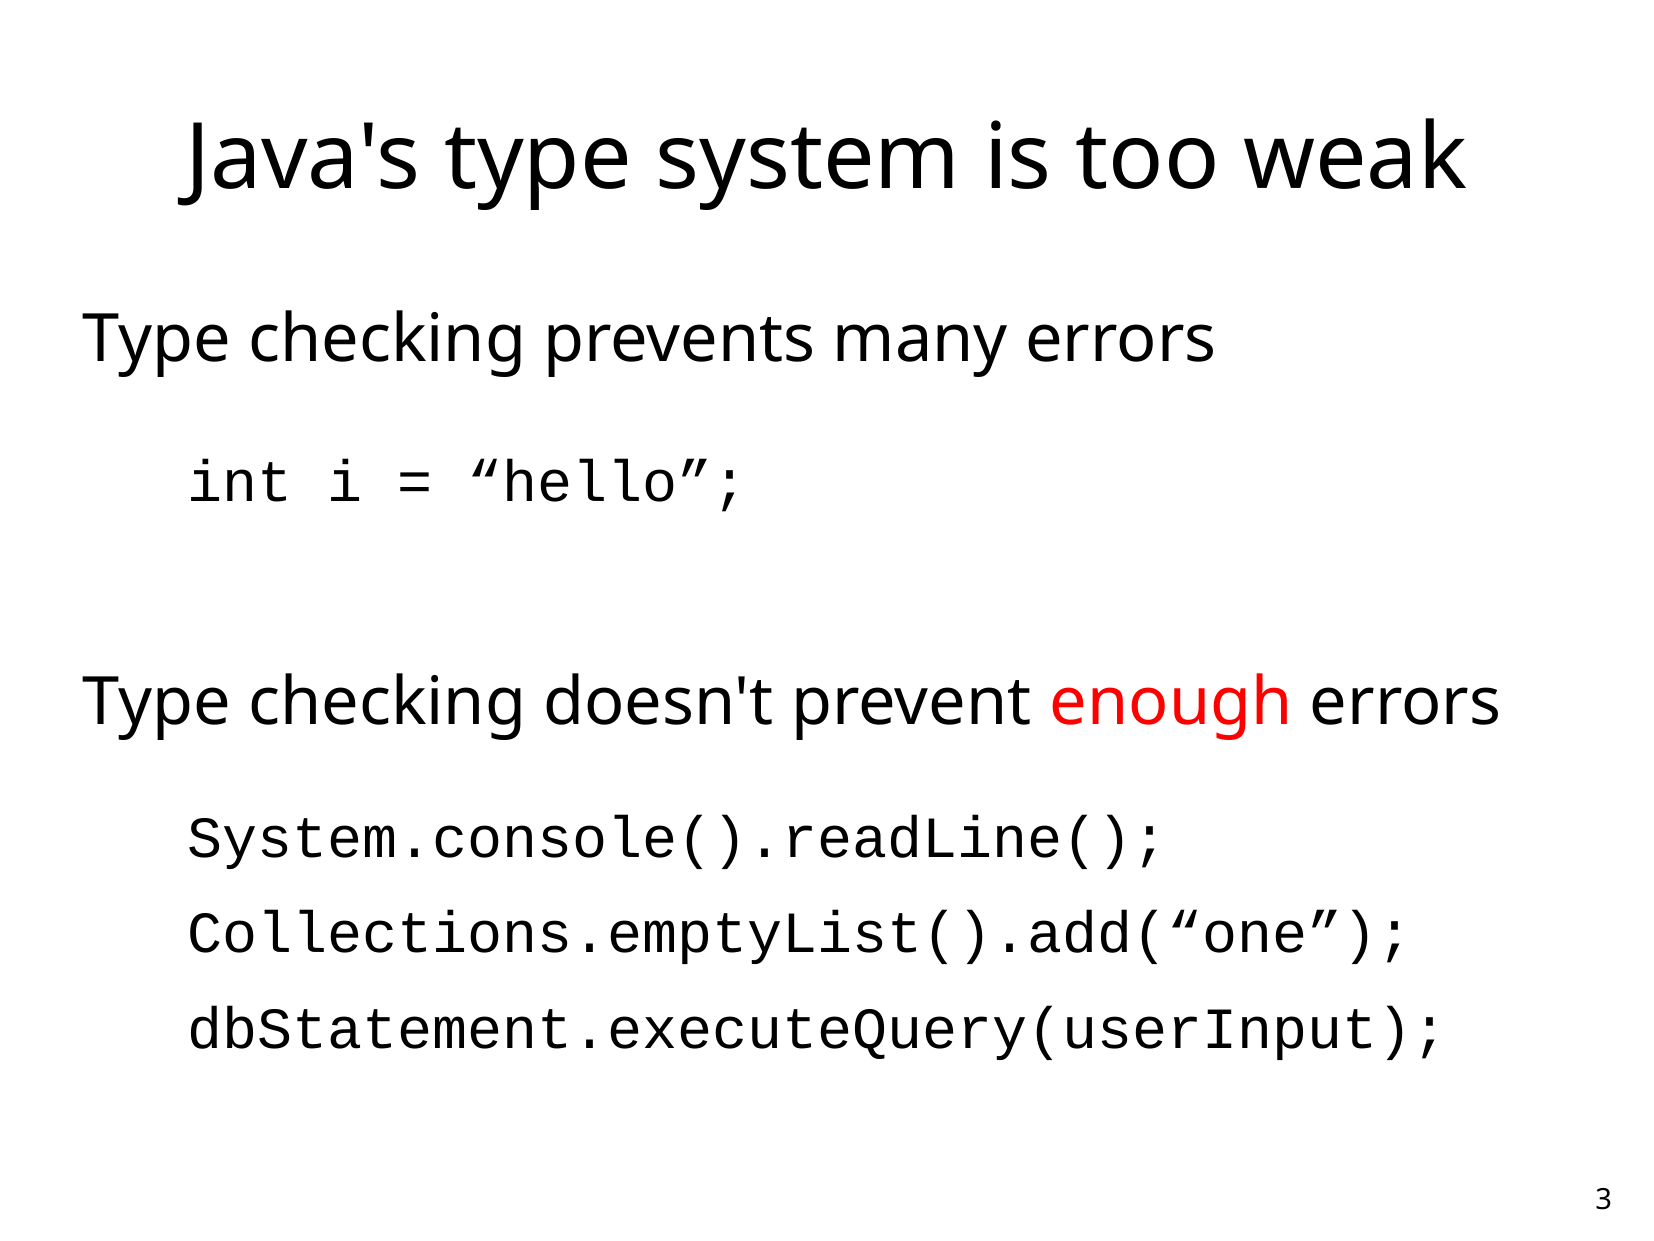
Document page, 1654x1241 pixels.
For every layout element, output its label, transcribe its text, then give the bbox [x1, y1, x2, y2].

title Java's type system is too weak [82, 49, 1571, 257]
list Type checking prevents many errors int i = “hello”; Type checking doesn't prevent enough errors System.console().readLine(); Collections.emptyList().add(“one”); dbStatement.executeQuery(userInput); [82, 290, 1571, 1109]
